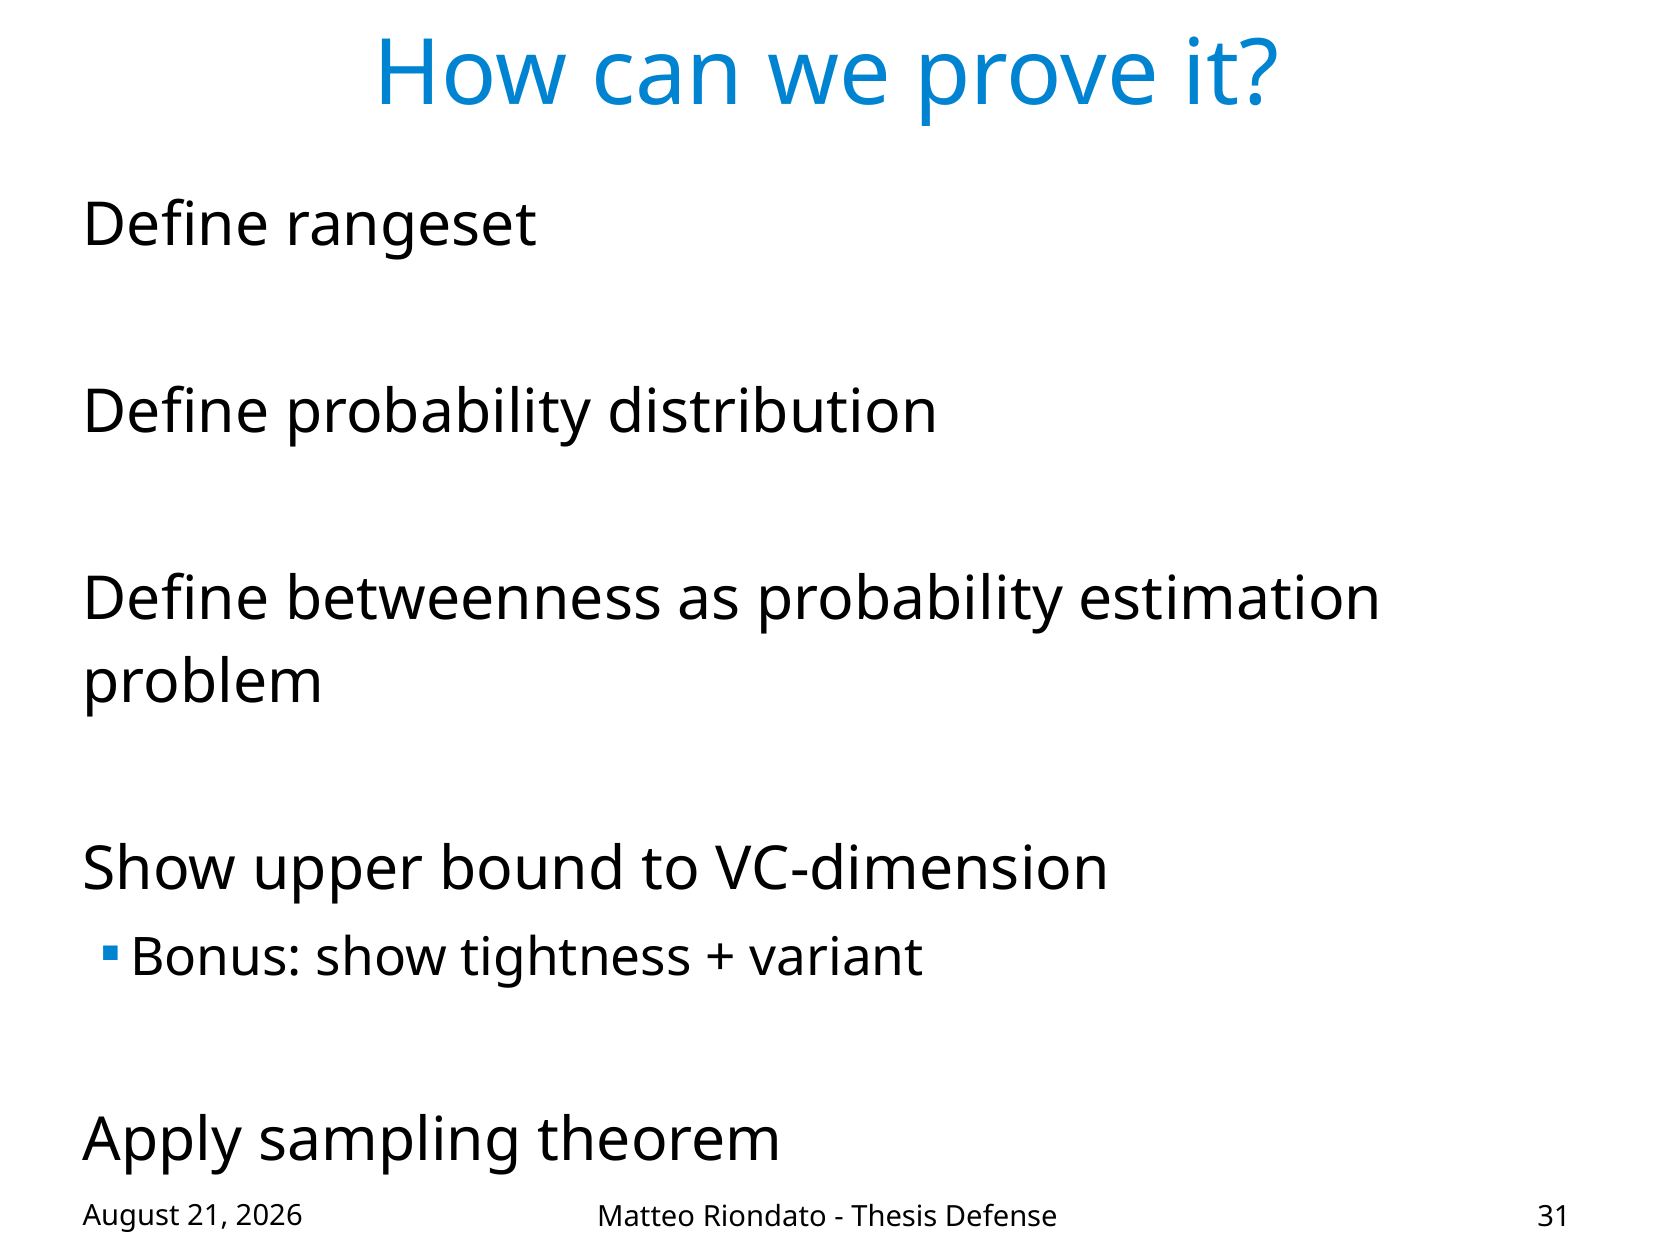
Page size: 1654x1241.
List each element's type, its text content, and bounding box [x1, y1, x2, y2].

title How can we prove it? [82, 0, 1571, 139]
list Define rangeset Define probability distribution Define betweenness as probability estimation problem Show upper bound to VC-dimension Bonus: show tightness + variant Apply sampling theorem [82, 180, 1571, 1186]
